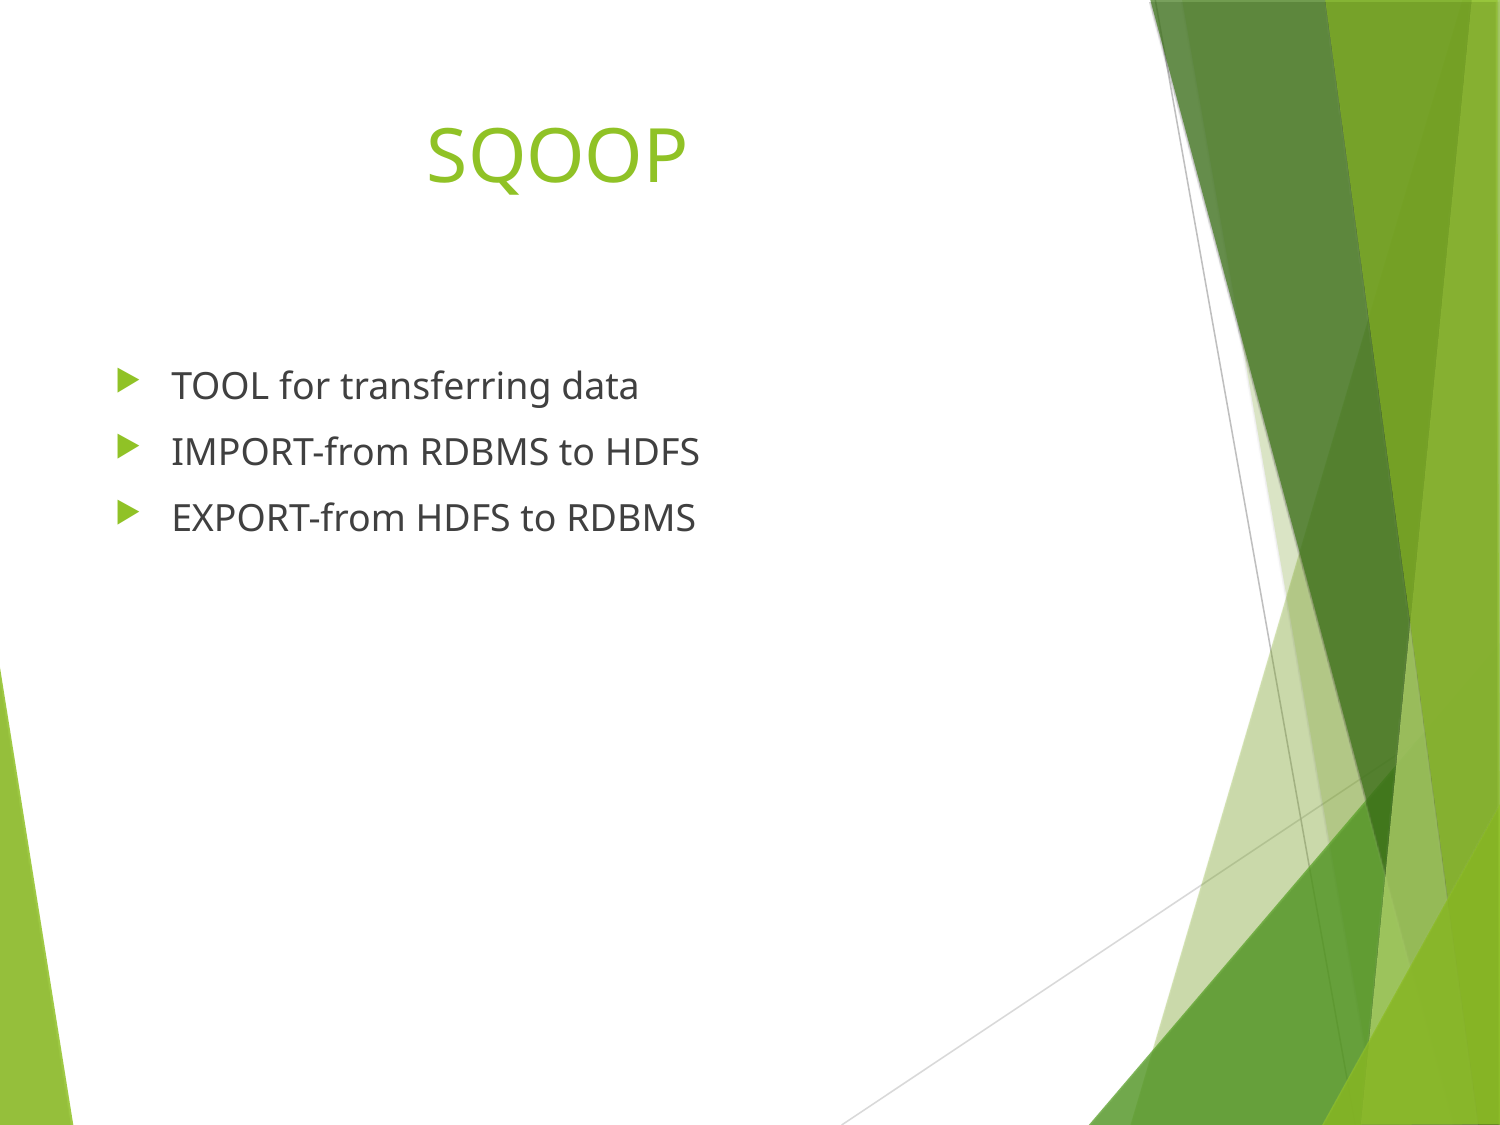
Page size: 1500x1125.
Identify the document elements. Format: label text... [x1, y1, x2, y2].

list TOOL for transferring data IMPORT-from RDBMS to HDFS EXPORT-from HDFS to RDBMS [99, 354, 1142, 992]
title SQOOP [99, 99, 1142, 317]
